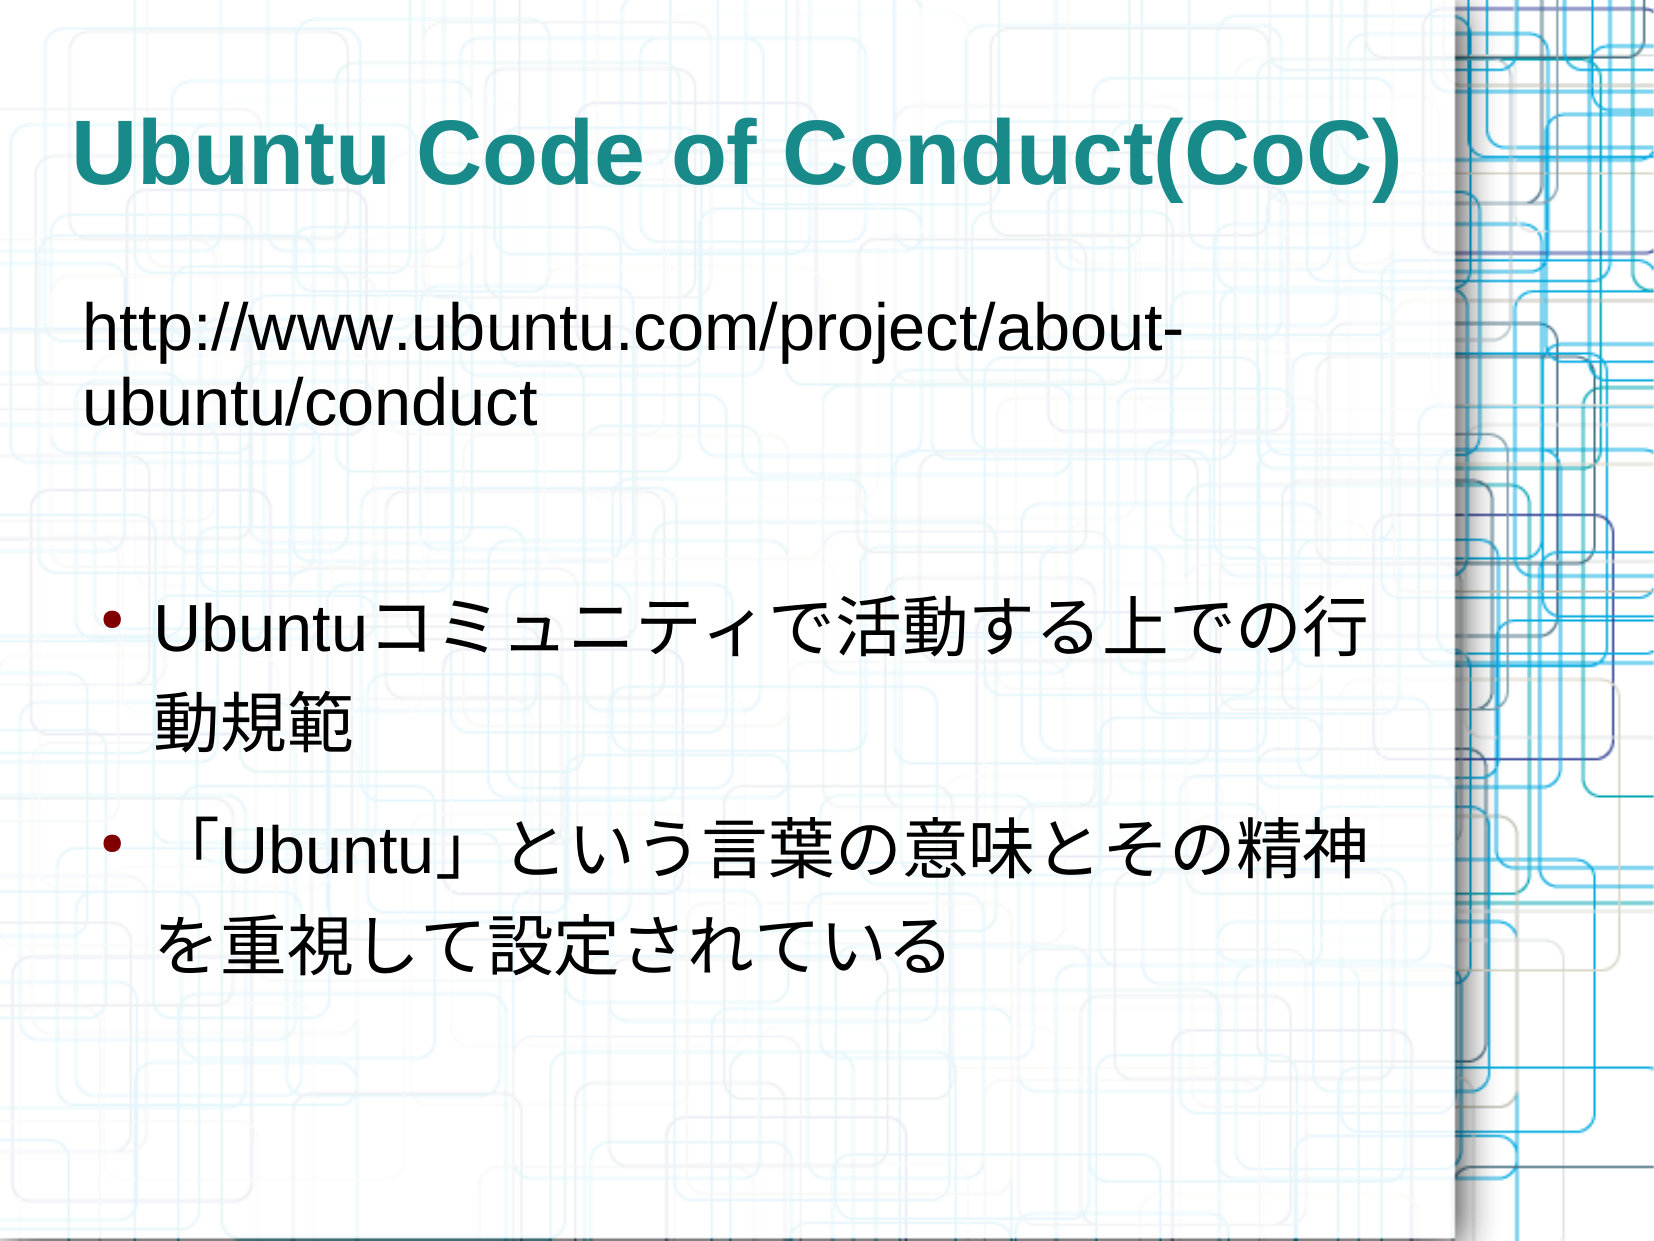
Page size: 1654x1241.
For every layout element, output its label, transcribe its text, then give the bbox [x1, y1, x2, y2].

title Ubuntu Code of Conduct(CoC) [59, 49, 1418, 257]
picture [0, 0, 1654, 1241]
list http://www.ubuntu.com/project/about-ubuntu/conduct Ubuntuコミュニティで活動する上での行動規範 「Ubuntu」という言葉の意味とその精神を重視して設定されている [82, 290, 1418, 1010]
